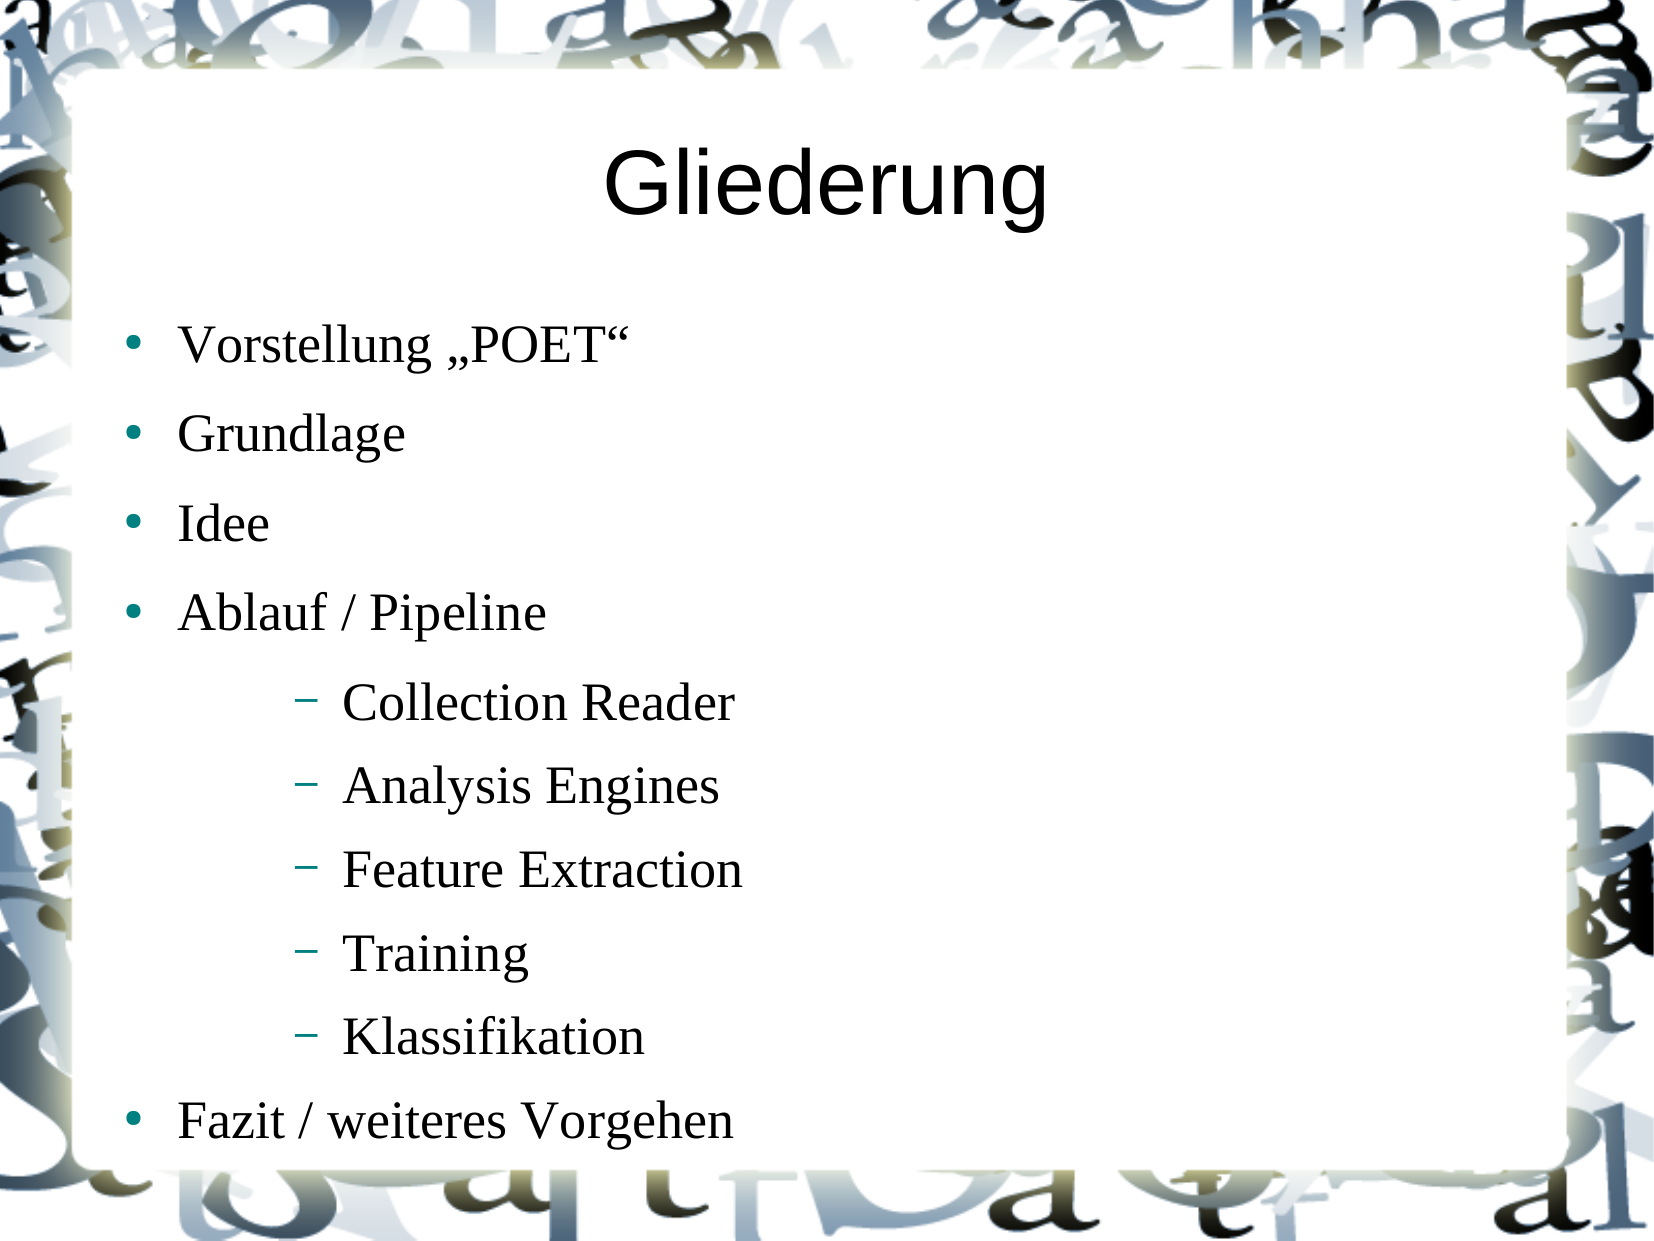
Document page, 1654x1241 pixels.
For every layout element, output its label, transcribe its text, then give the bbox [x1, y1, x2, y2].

picture [0, 0, 1654, 1241]
title Gliederung [82, 78, 1571, 287]
list Vorstellung „POET“ Grundlage Idee Ablauf / Pipeline Collection Reader Analysis Engines Feature Extraction Training Klassifikation Fazit / weiteres Vorgehen [106, 313, 1530, 1151]
